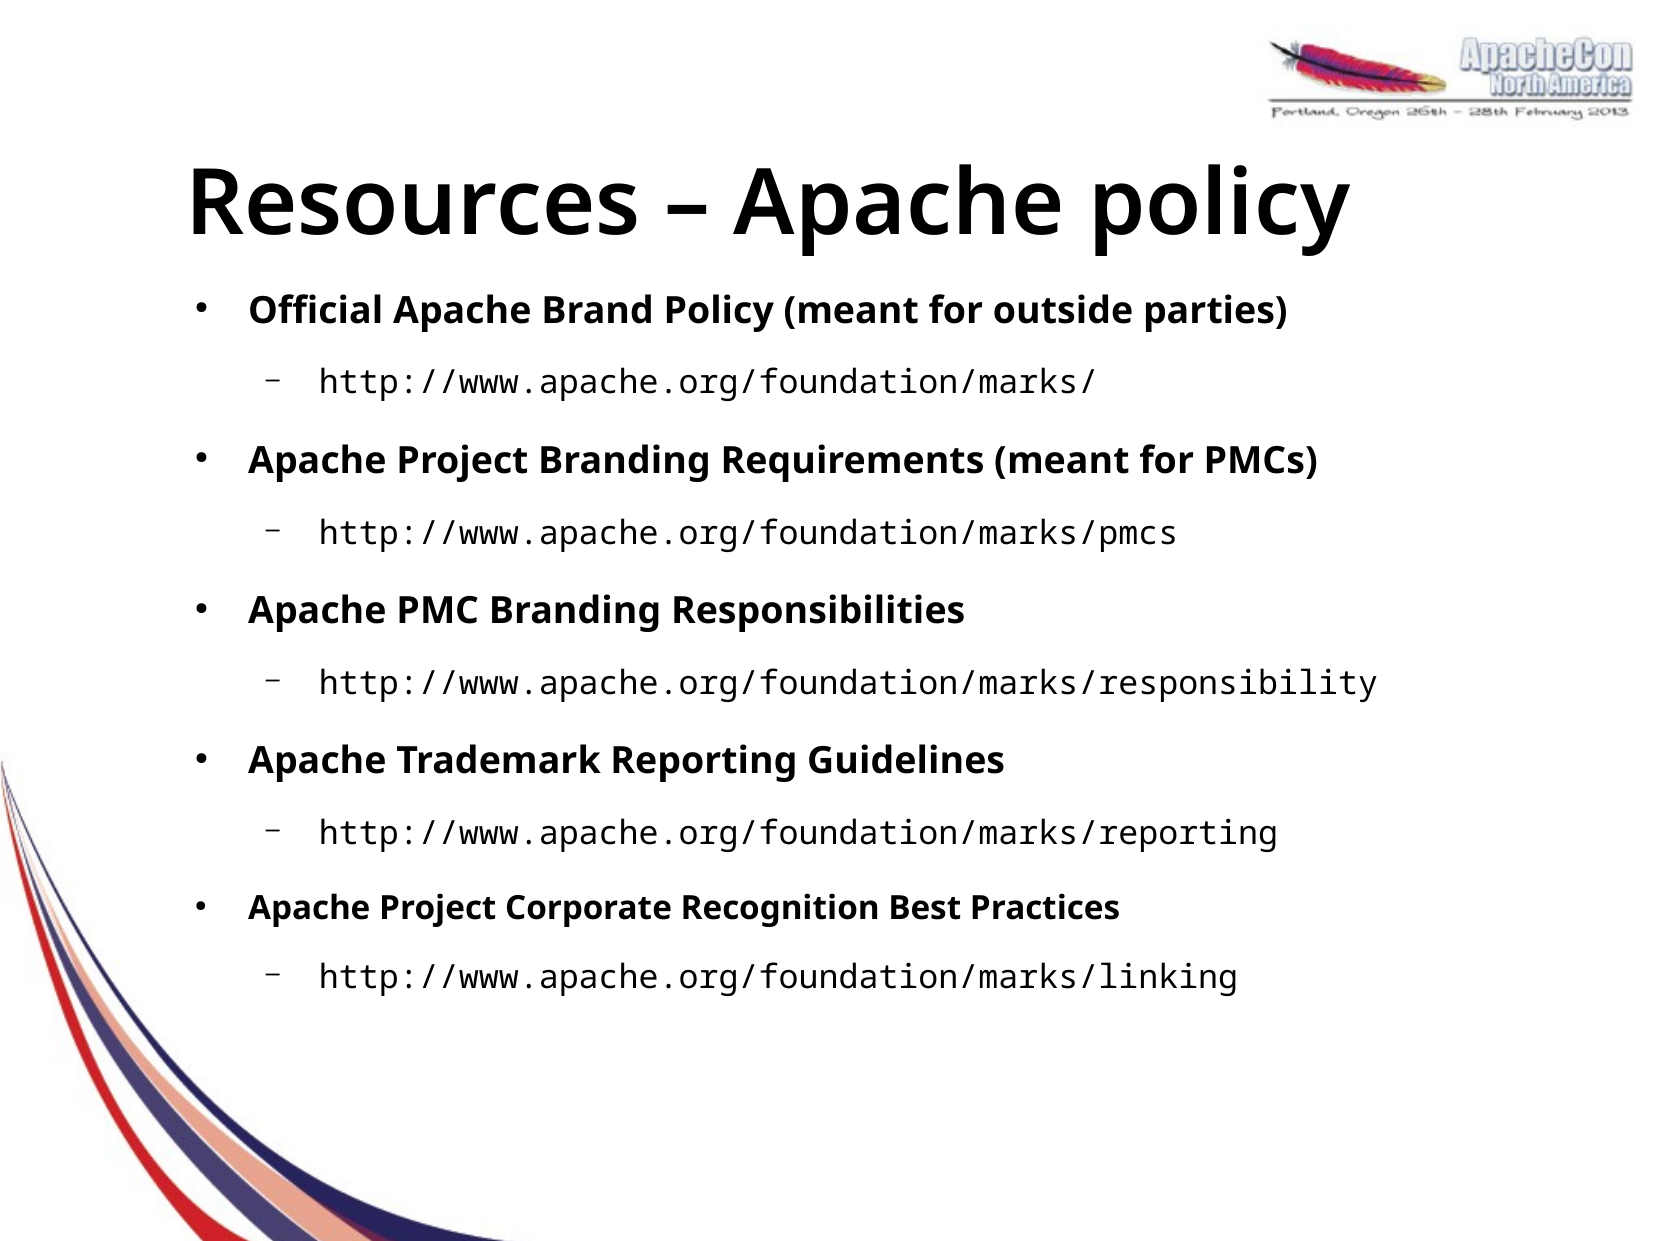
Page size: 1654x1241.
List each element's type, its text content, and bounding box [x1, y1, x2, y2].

picture [0, 0, 1654, 1241]
list Official Apache Brand Policy (meant for outside parties) http://www.apache.org/foundation/marks/ Apache Project Branding Requirements (meant for PMCs) http://www.apache.org/foundation/marks/pmcs Apache PMC Branding Responsibilities http://www.apache.org/foundation/marks/responsibility Apache Trademark Reporting Guidelines http://www.apache.org/foundation/marks/reporting Apache Project Corporate Recognition Best Practices http://www.apache.org/foundation/marks/linking [177, 283, 1536, 1004]
title Resources – Apache policy [177, 134, 1536, 262]
